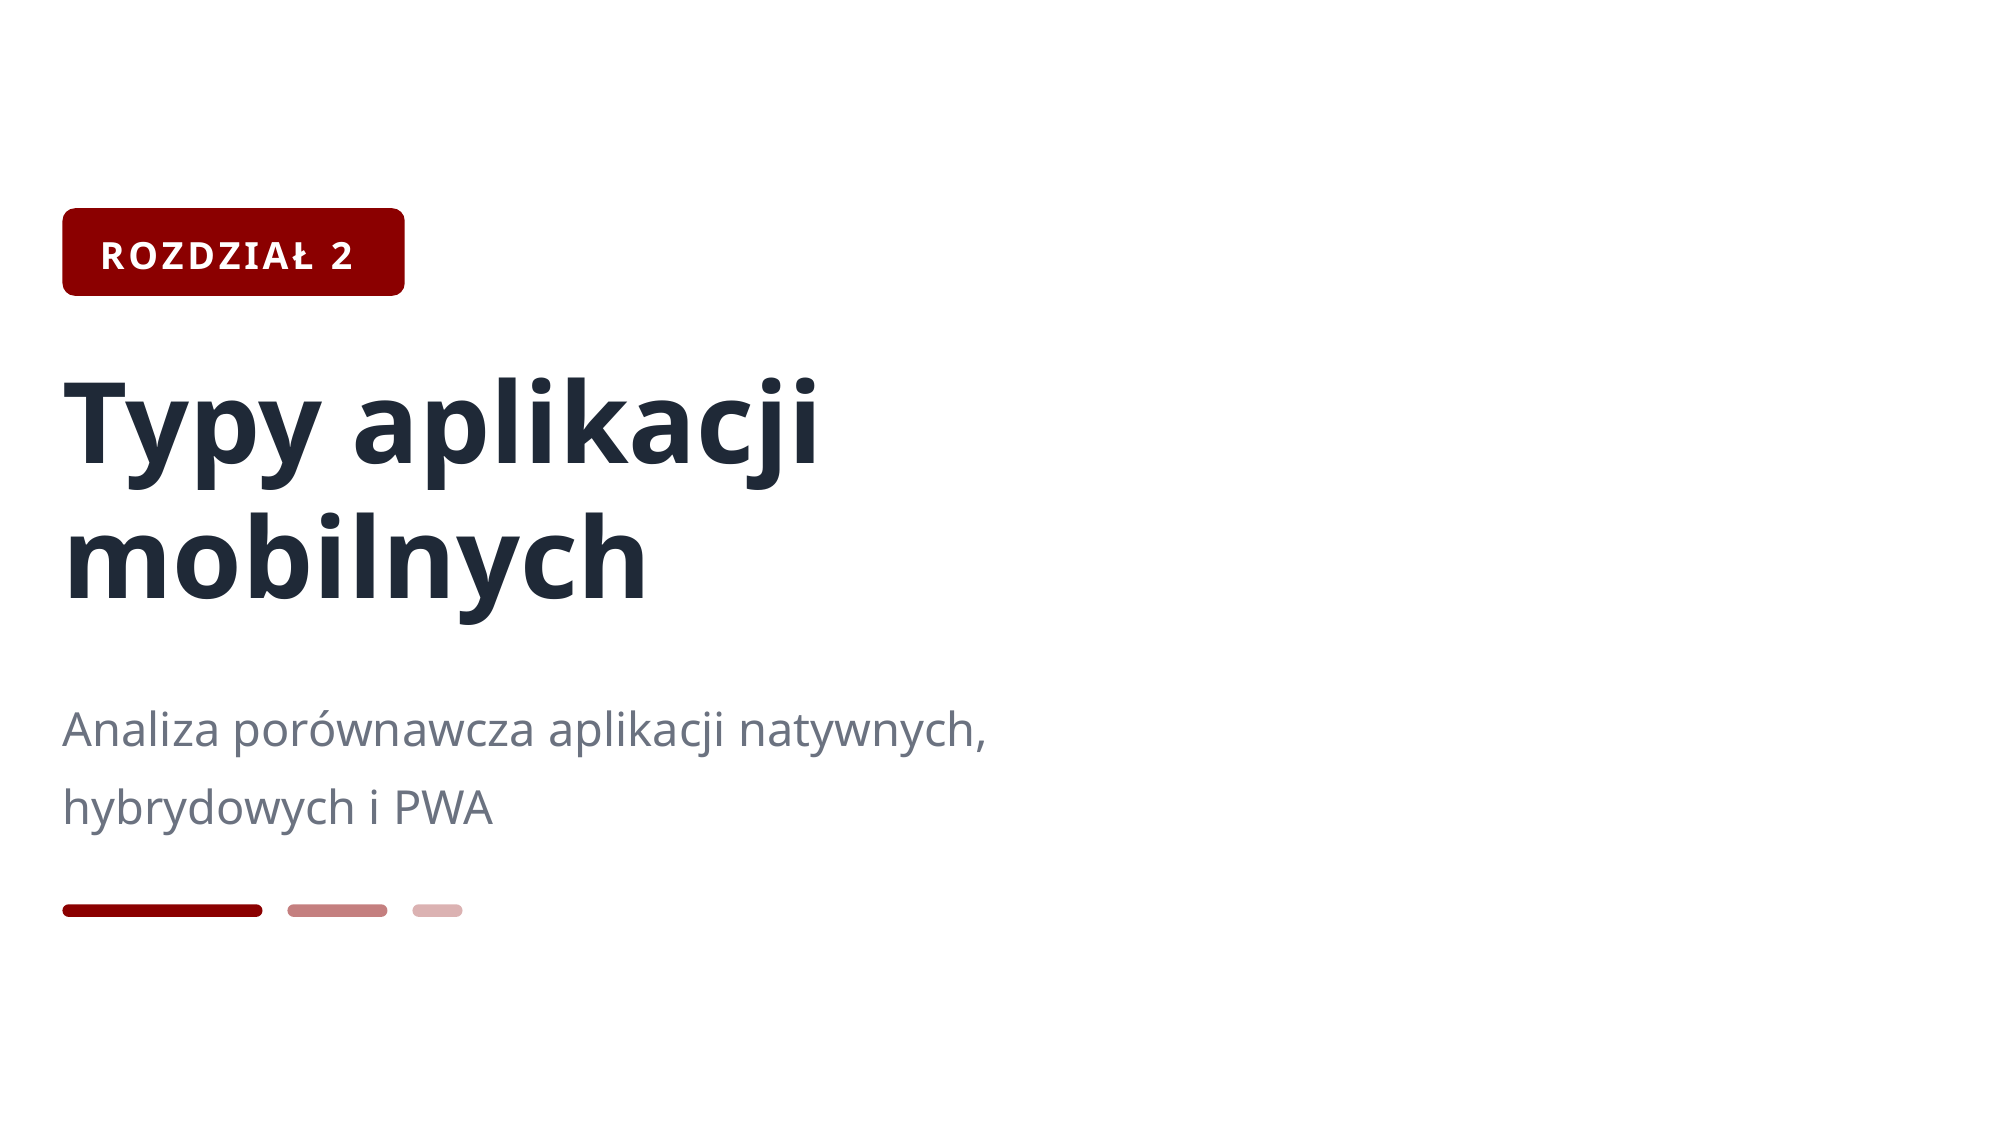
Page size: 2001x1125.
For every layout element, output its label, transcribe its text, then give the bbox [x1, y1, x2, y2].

text_box [62, 208, 405, 296]
text_box Typy aplikacji mobilnych [62, 346, 1994, 627]
text_box [287, 904, 388, 917]
text_box ROZDZIAŁ 2 [100, 227, 386, 277]
text_box Analiza porównawcza aplikacji natywnych, hybrydowych i PWA [62, 677, 1286, 830]
text_box [412, 904, 463, 917]
text_box [62, 904, 263, 917]
